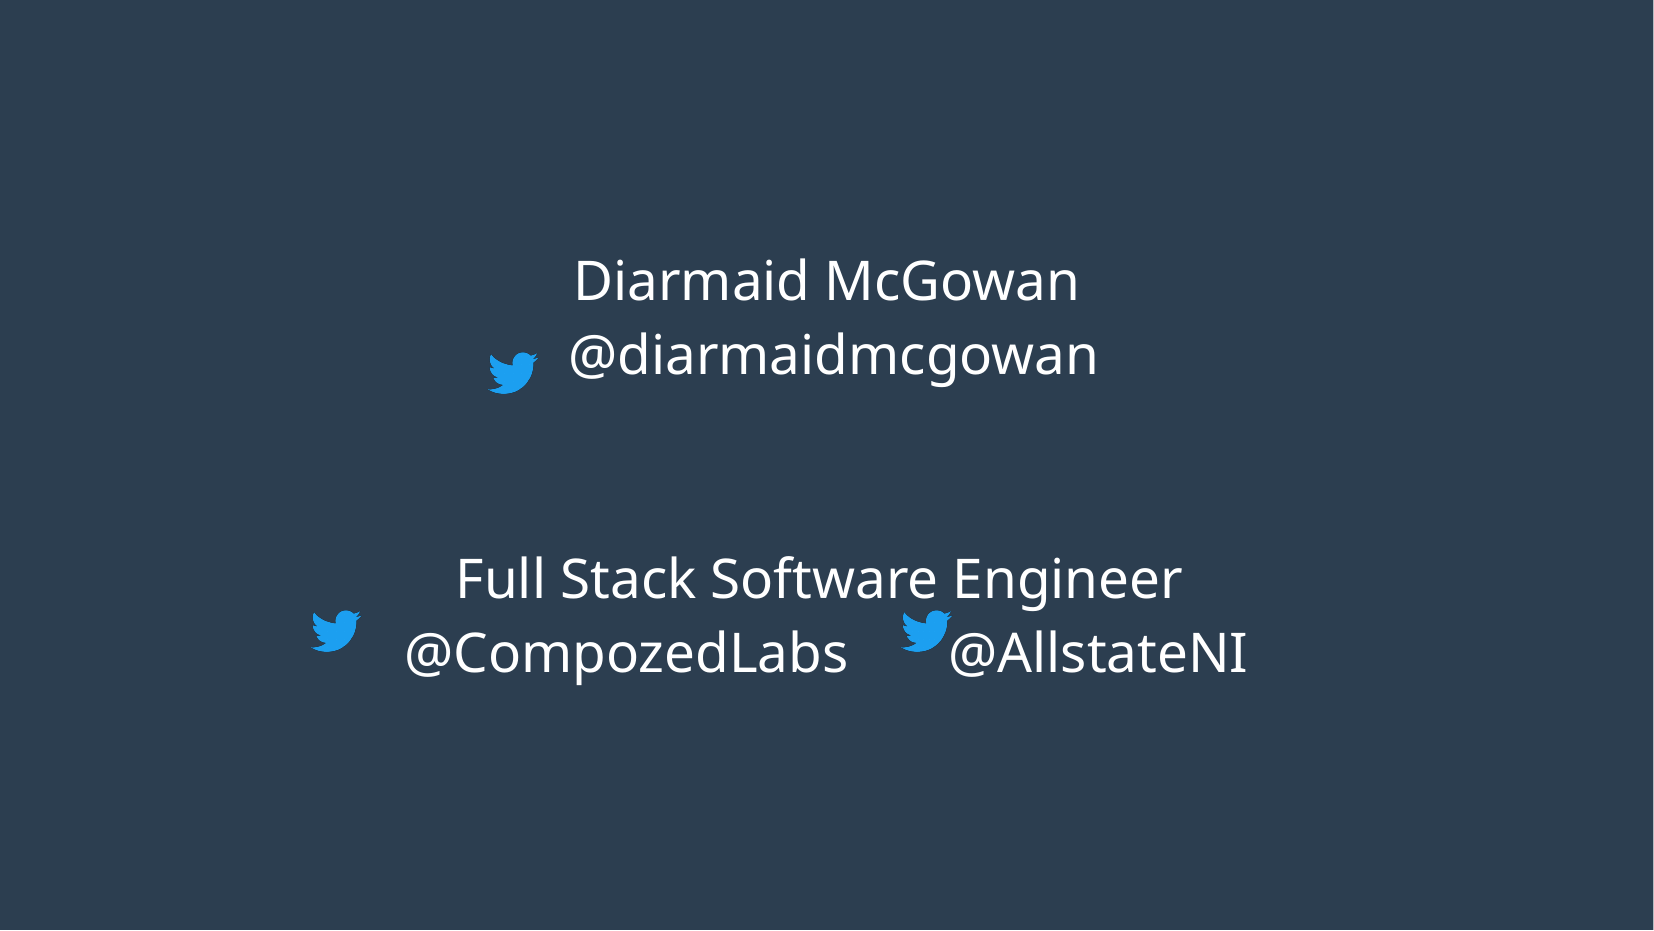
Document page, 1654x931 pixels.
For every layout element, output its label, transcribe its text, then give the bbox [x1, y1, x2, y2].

picture [472, 332, 554, 414]
subtitle Diarmaid McGowan @diarmaidmcgowan Full Stack Software Engineer @CompozedLabs @AllstateNI [29, 0, 1625, 931]
picture [885, 590, 968, 672]
picture [295, 590, 377, 672]
